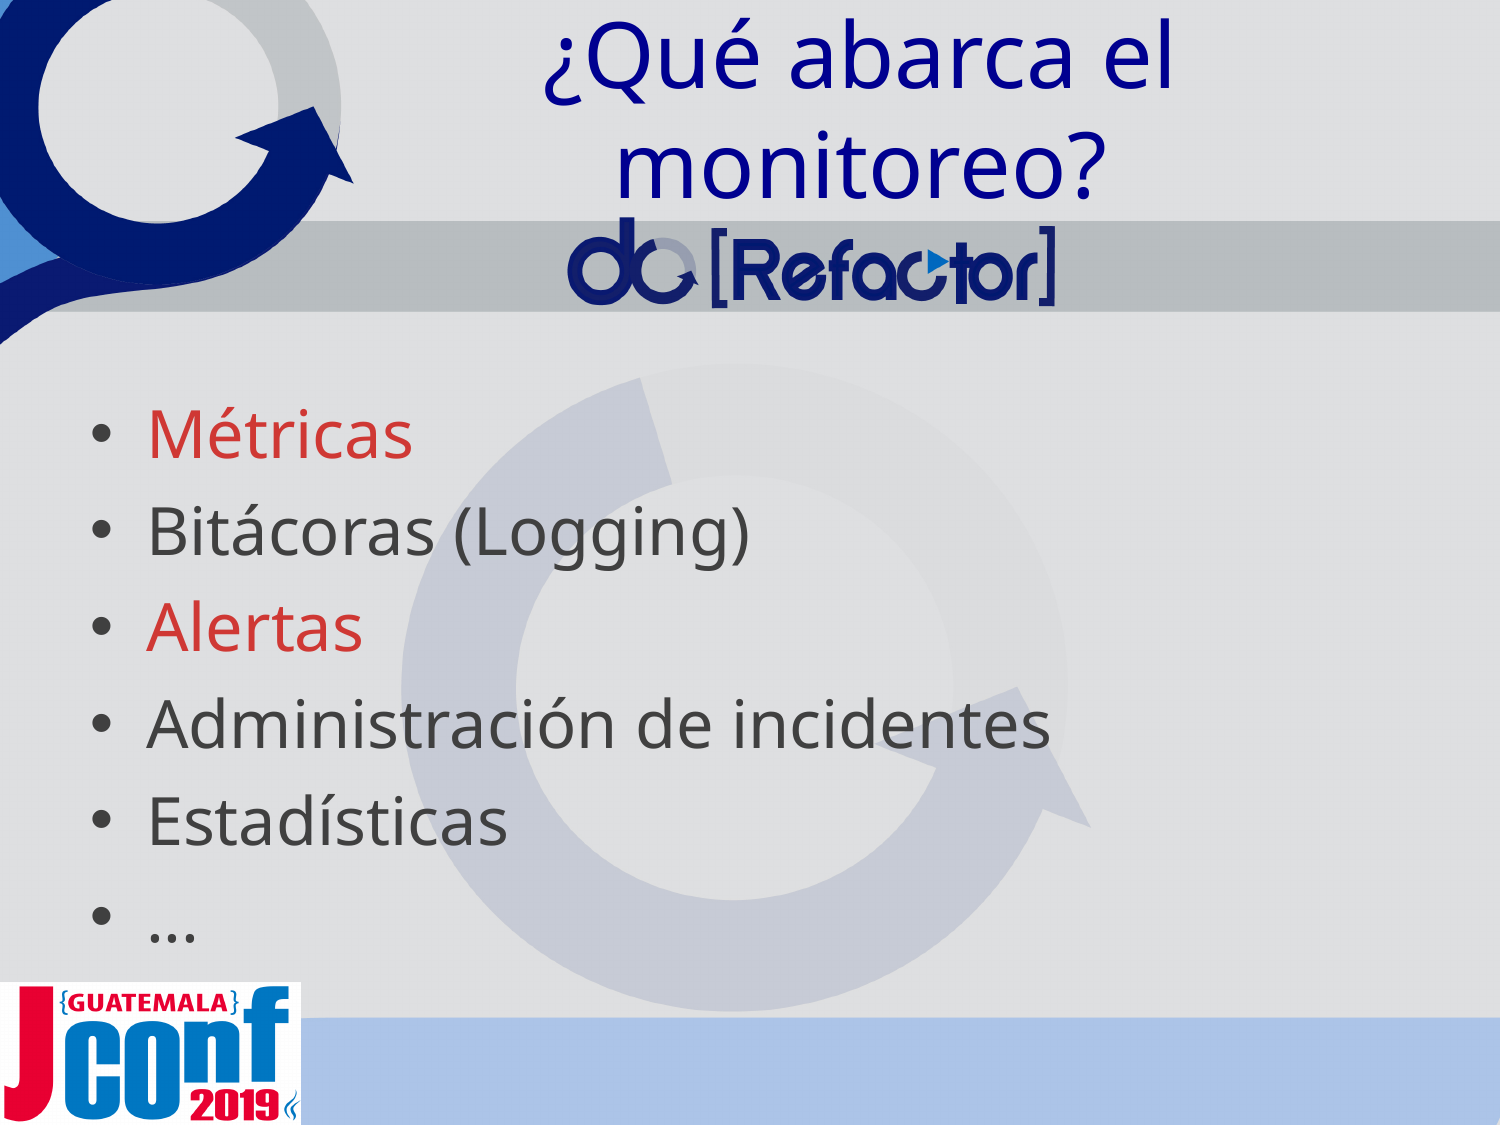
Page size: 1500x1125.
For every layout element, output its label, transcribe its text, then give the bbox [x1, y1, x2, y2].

picture [0, 0, 1500, 1125]
list Métricas Bitácoras (Logging) Alertas Administración de incidentes Estadísticas ... [75, 384, 1426, 981]
title ¿Qué abarca el monitoreo? [330, 0, 1391, 225]
